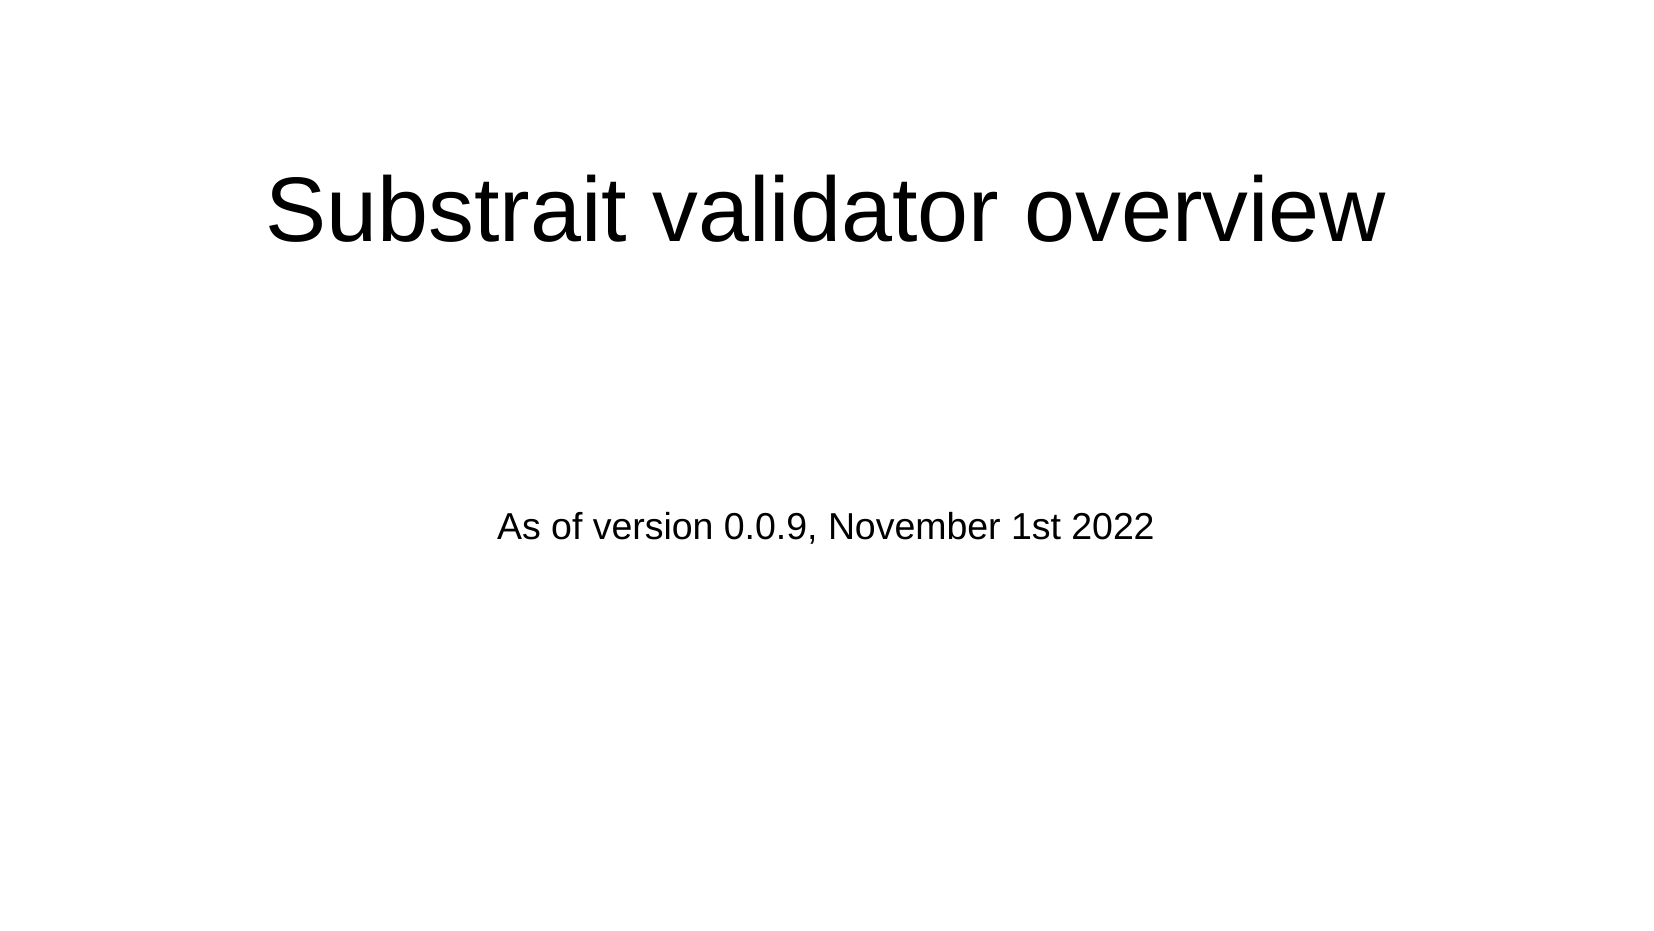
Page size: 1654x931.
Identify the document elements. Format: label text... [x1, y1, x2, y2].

title Substrait validator overview [82, 131, 1571, 287]
text_box As of version 0.0.9, November 1st 2022 [482, 497, 1170, 555]
